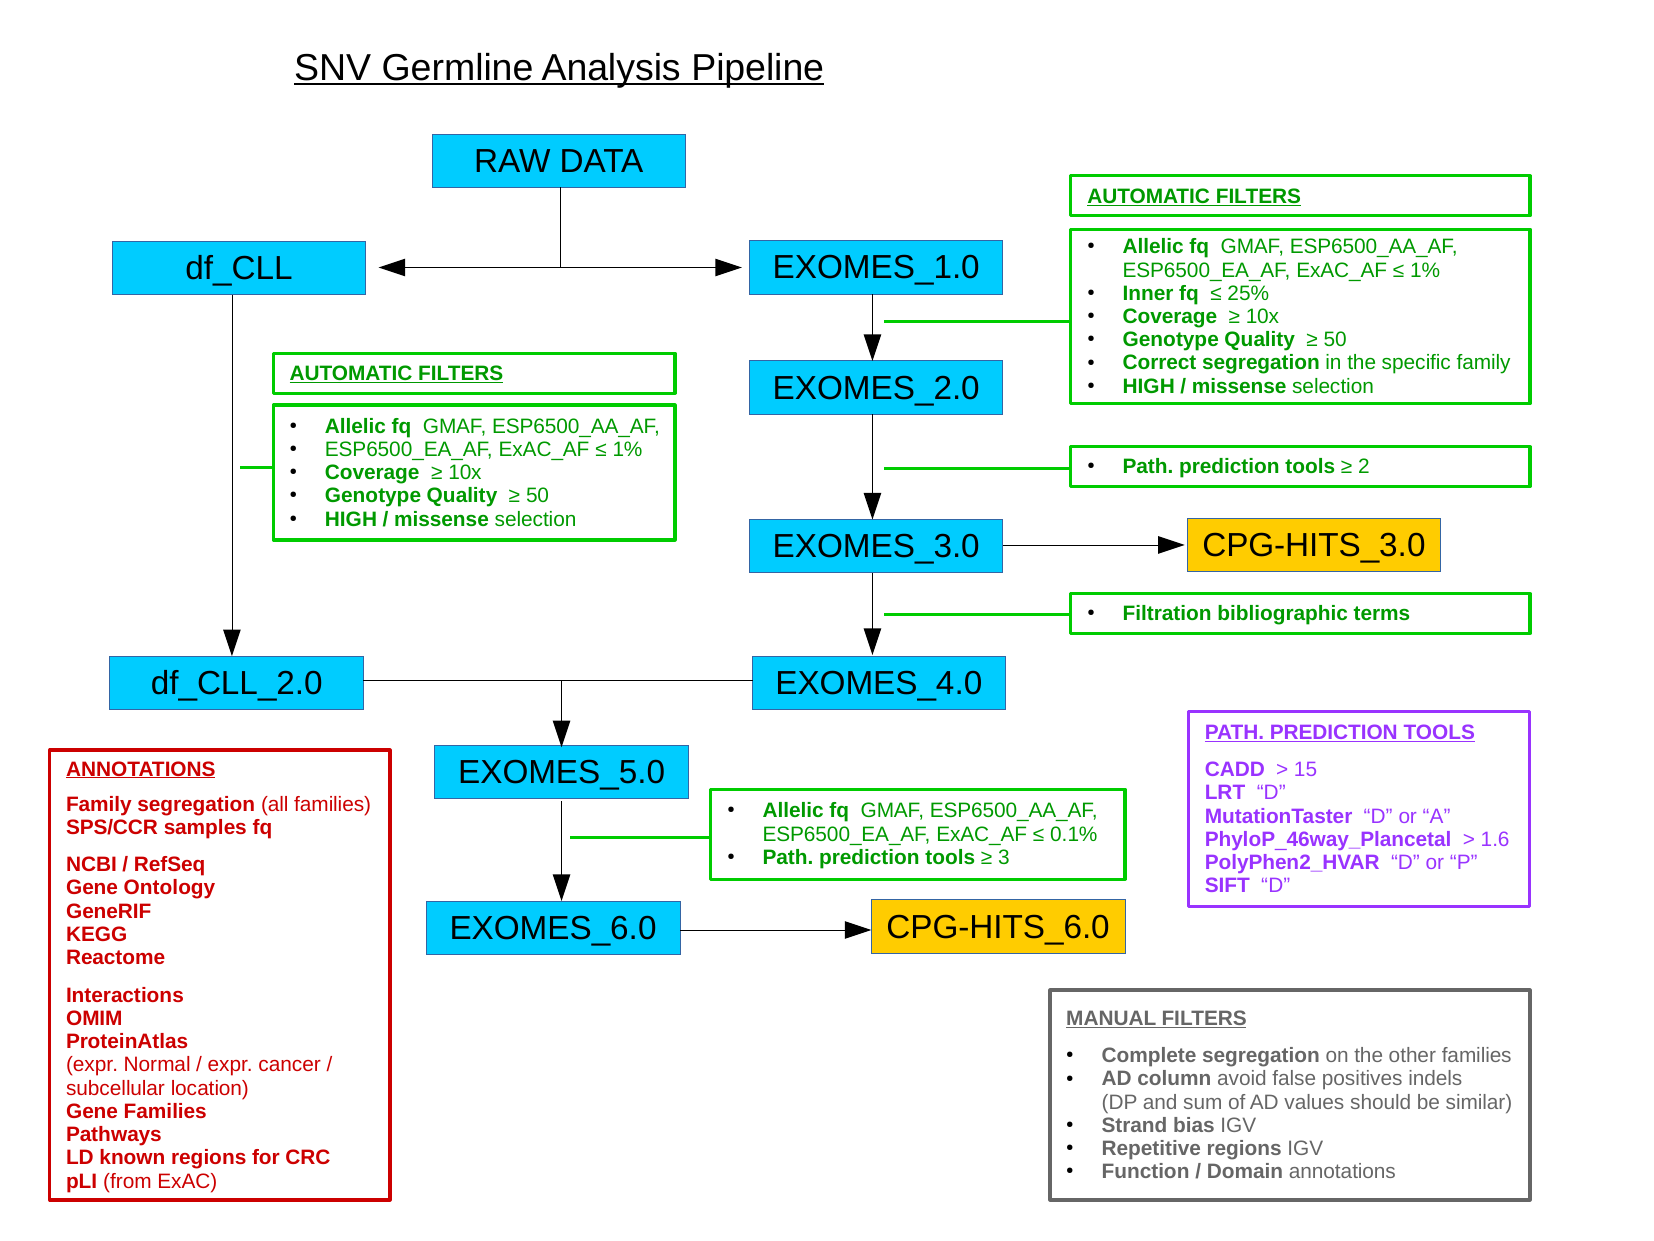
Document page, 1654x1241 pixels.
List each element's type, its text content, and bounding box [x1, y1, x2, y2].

text_box df_CLL [112, 241, 366, 295]
text_box Allelic fq GMAF, ESP6500_AA_AF, ESP6500_EA_AF, ExAC_AF ≤ 1% Inner fq ≤ 25% Coverage ≥ 10x Genotype Quality ≥ 50 Correct segregation in the specific family HIGH / missense selection [1070, 229, 1531, 404]
text_box SNV Germline Analysis Pipeline [83, 39, 1036, 138]
text_box Allelic fq GMAF, ESP6500_AA_AF, ESP6500_EA_AF, ExAC_AF ≤ 1% Coverage ≥ 10x Genotype Quality ≥ 50 HIGH / missense selection [273, 405, 676, 541]
text_box AUTOMATIC FILTERS [1070, 175, 1531, 216]
text_box AUTOMATIC FILTERS [273, 353, 676, 394]
text_box MANUAL FILTERS Complete segregation on the other families AD column avoid false positives indels (DP and sum of AD values should be similar) Strand bias IGV Repetitive regions IGV Function / Domain annotations [1050, 990, 1531, 1201]
text_box Allelic fq GMAF, ESP6500_AA_AF, ESP6500_EA_AF, ExAC_AF ≤ 0.1% Path. prediction tools ≥ 3 [710, 789, 1126, 880]
text_box Path. prediction tools ≥ 2 [1070, 446, 1531, 487]
text_box RAW DATA [432, 138, 686, 188]
text_box CPG-HITS_3.0 [1187, 518, 1441, 572]
text_box PATH. PREDICTION TOOLS CADD > 15 LRT “D” MutationTaster “D” or “A” PhyloP_46way_Plancetal > 1.6 PolyPhen2_HVAR “D” or “P” SIFT “D” [1188, 711, 1530, 907]
text_box EXOMES_2.0 [749, 360, 1003, 415]
text_box CPG-HITS_6.0 [871, 899, 1126, 954]
text_box EXOMES_3.0 [749, 519, 1003, 573]
text_box EXOMES_5.0 [434, 745, 689, 799]
text_box EXOMES_6.0 [426, 901, 681, 955]
text_box EXOMES_4.0 [752, 656, 1006, 710]
text_box EXOMES_1.0 [749, 240, 1003, 295]
text_box Filtration bibliographic terms [1070, 593, 1531, 634]
text_box df_CLL_2.0 [109, 656, 364, 710]
text_box ANNOTATIONS Family segregation (all families) SPS/CCR samples fq NCBI / RefSeq Gene Ontology GeneRIF KEGG Reactome Interactions OMIM ProteinAtlas (expr. Normal / expr. cancer / subcellular location) Gene Families Pathways LD known regions for CRC pLI (from ExAC) [49, 750, 391, 1201]
